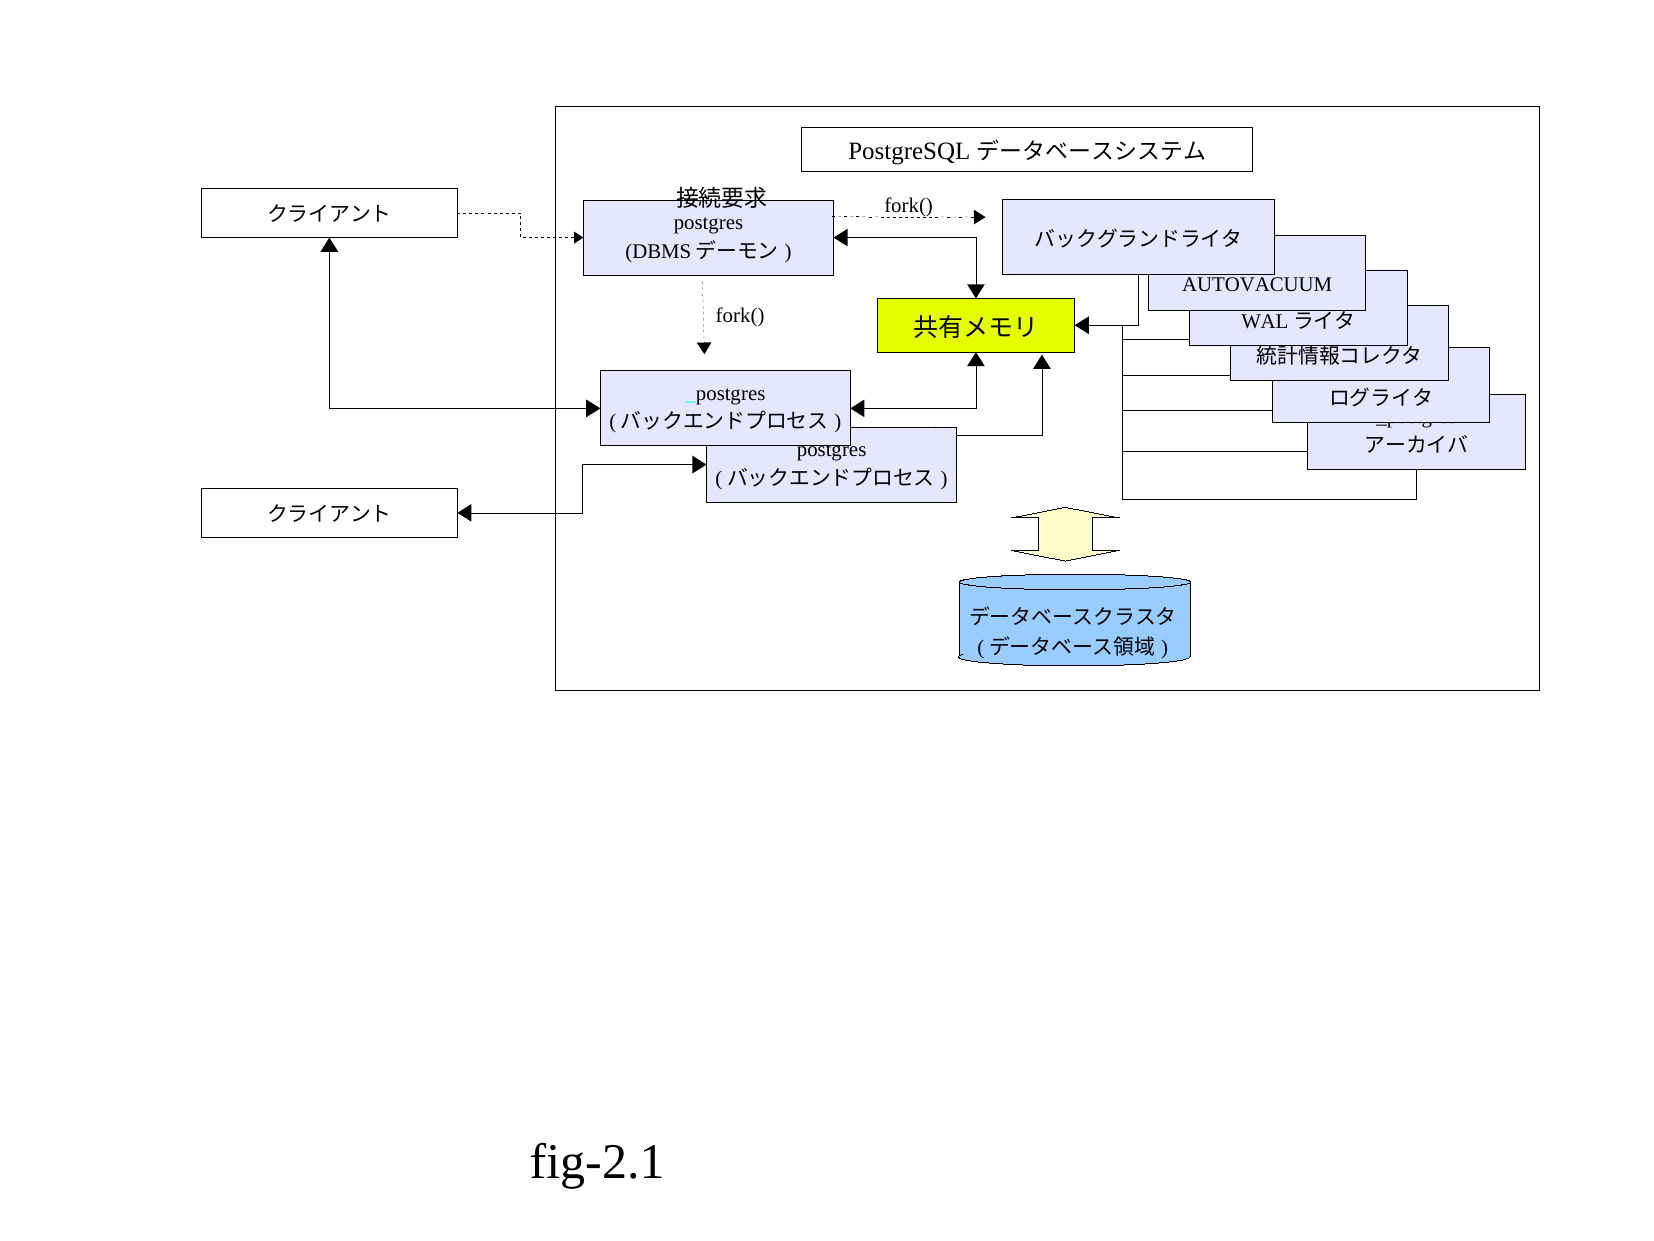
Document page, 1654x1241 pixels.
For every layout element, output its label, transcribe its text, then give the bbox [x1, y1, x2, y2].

text_box _postgres (バックエンドプロセス) [600, 370, 851, 446]
text_box fig-2.1 [529, 1134, 702, 1195]
text_box データベースクラスタ (データベース領域) [969, 600, 1180, 651]
text_box クライアント [201, 488, 458, 538]
text_box postgres (バックエンドプロセス) [706, 427, 957, 503]
text_box postgres (DBMSデーモン) [583, 200, 834, 276]
text_box _postgres 統計情報コレクタ [1230, 305, 1449, 381]
text_box [1011, 507, 1120, 562]
text_box _postgres アーカイバ [1307, 394, 1526, 470]
text_box クライアント [201, 188, 458, 238]
text_box 接続要求 [628, 179, 804, 208]
text_box AUTOVACUUM [1148, 235, 1366, 311]
text_box _fork() [705, 303, 787, 340]
text_box PostgreSQLデータベースシステム [801, 127, 1253, 172]
text_box _postgres ログライタ [1272, 347, 1490, 423]
text_box バックグランドライタ [1002, 199, 1275, 275]
text_box 共有メモリ [877, 298, 1075, 353]
text_box [958, 574, 1191, 666]
text_box _postgres WALライタ [1189, 270, 1408, 346]
